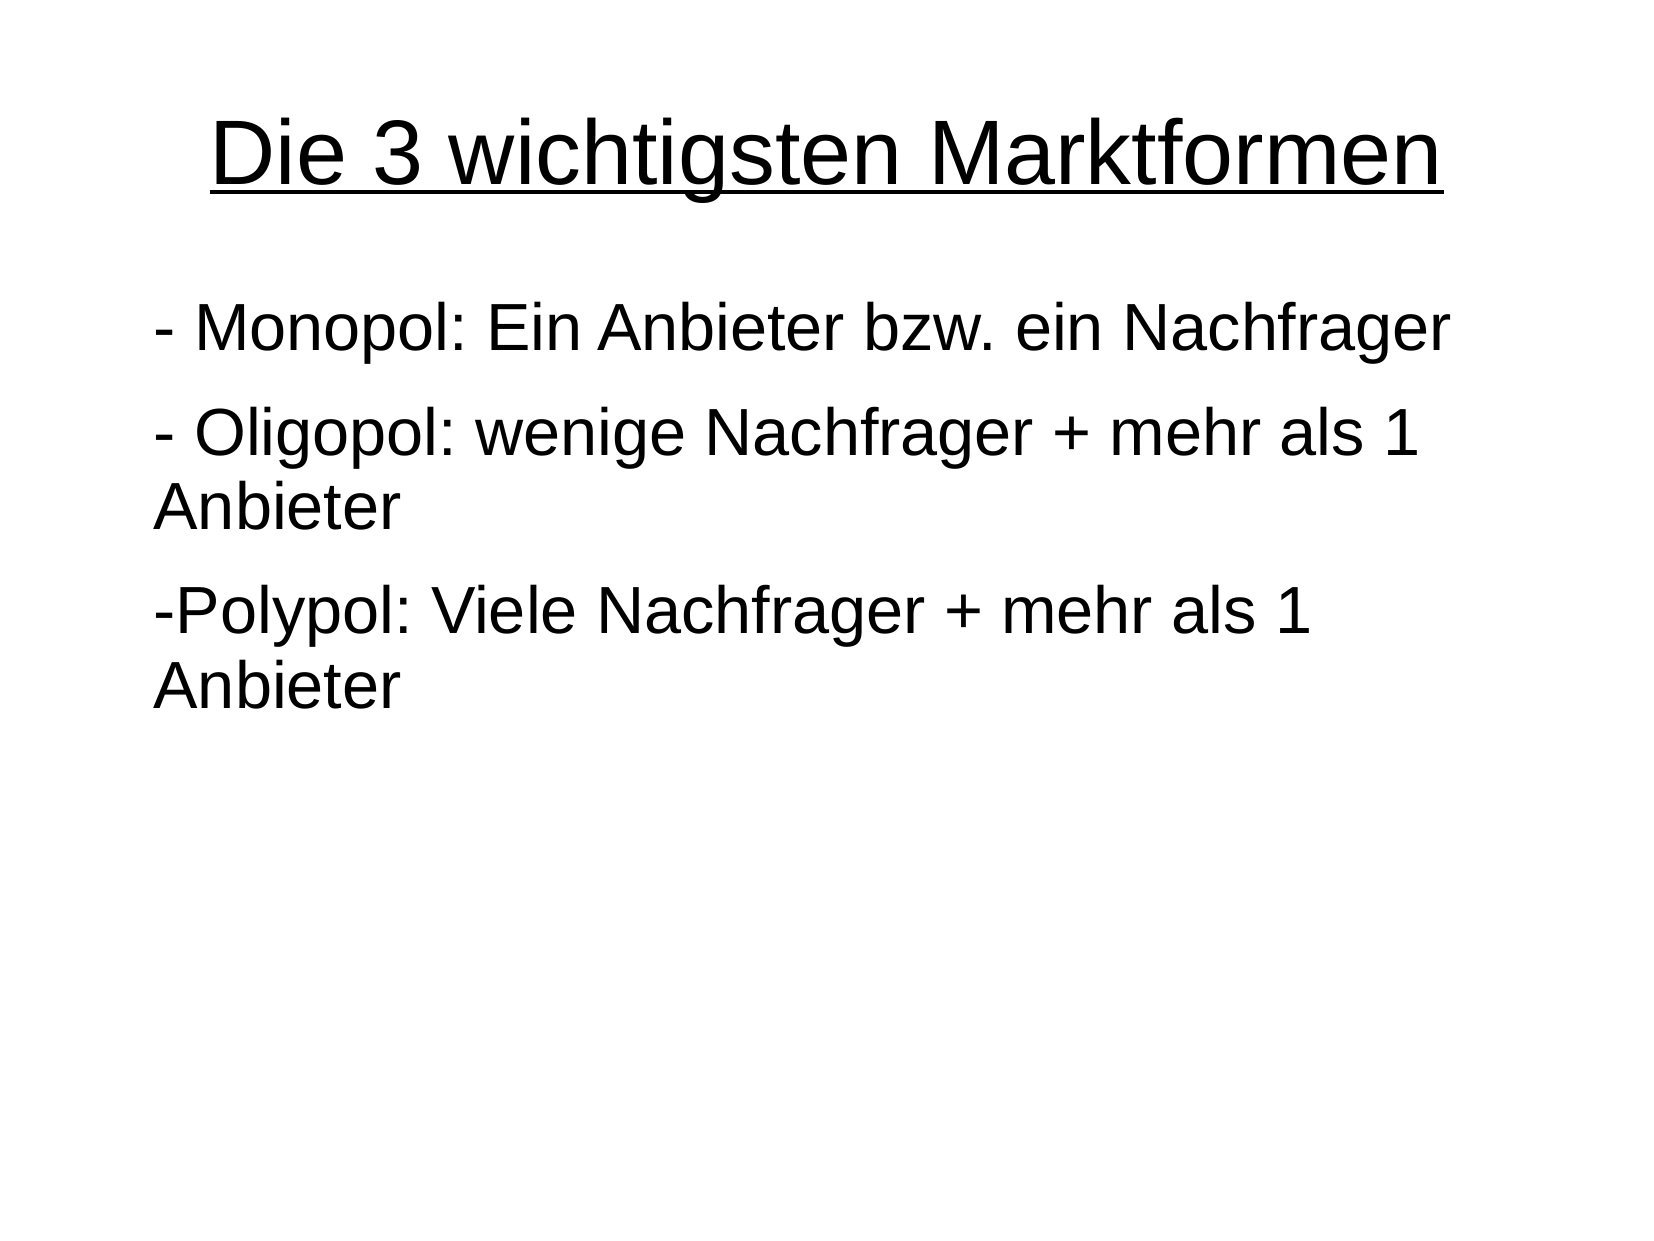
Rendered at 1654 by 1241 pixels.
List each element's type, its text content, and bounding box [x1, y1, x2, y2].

list - Monopol: Ein Anbieter bzw. ein Nachfrager - Oligopol: wenige Nachfrager + mehr als 1 Anbieter -Polypol: Viele Nachfrager + mehr als 1 Anbieter [82, 290, 1571, 1010]
title Die 3 wichtigsten Marktformen [82, 49, 1571, 257]
